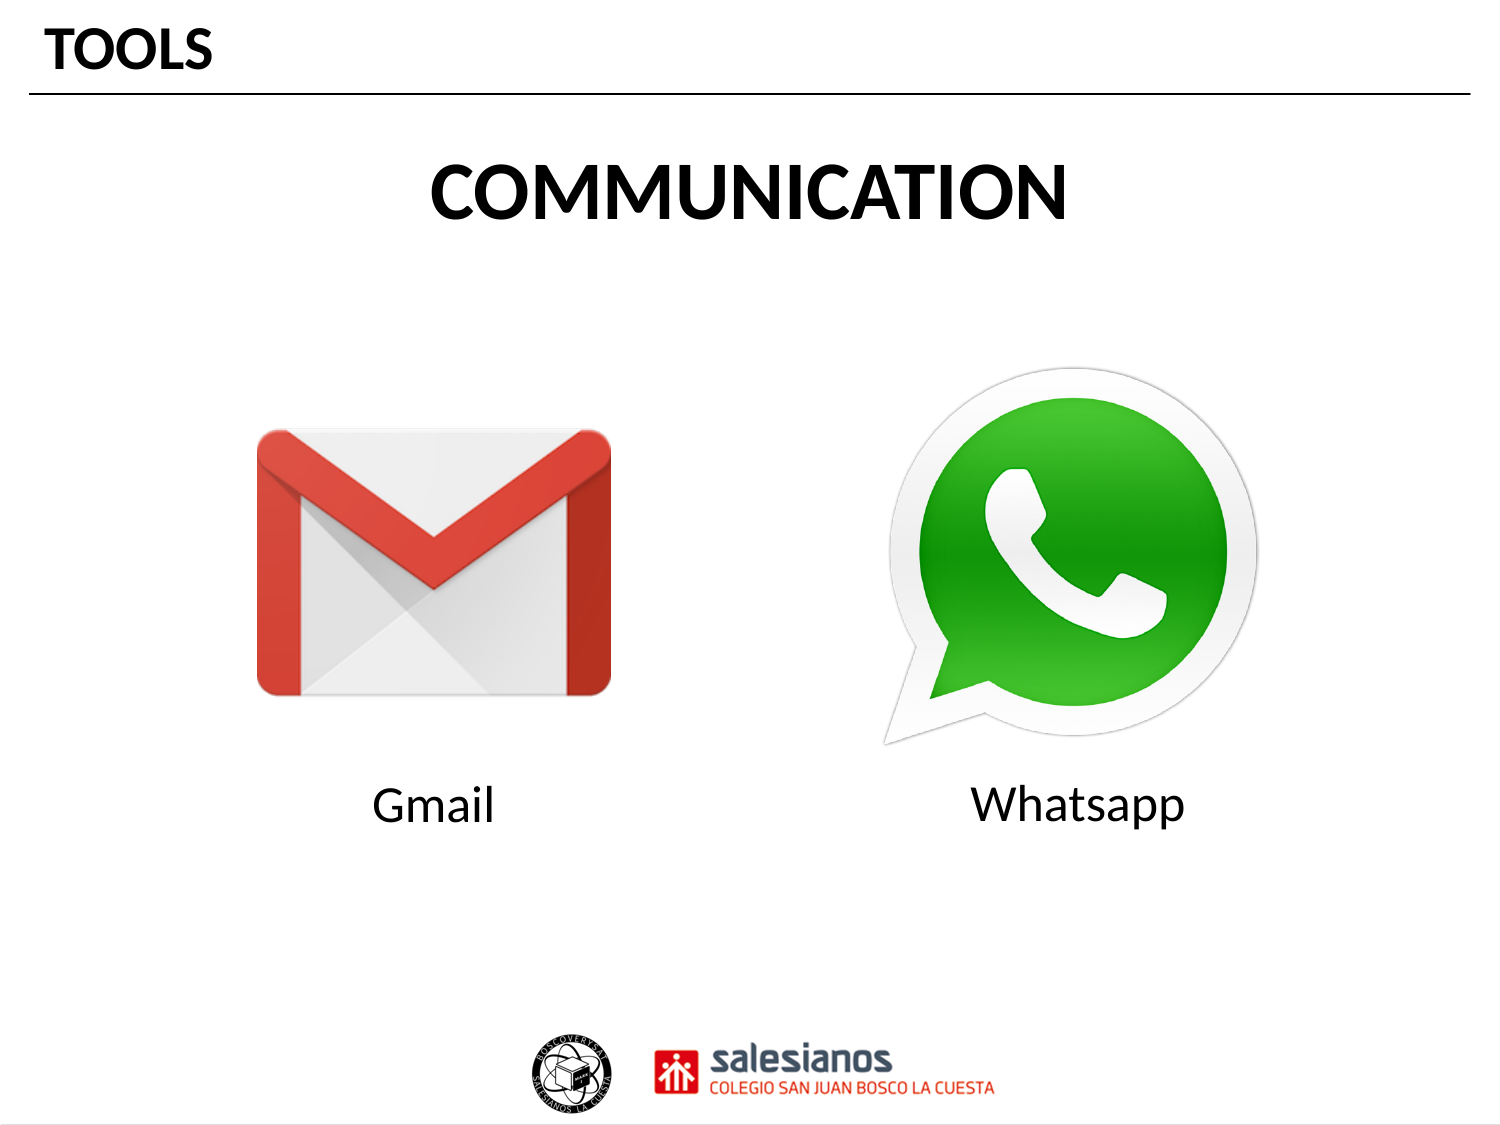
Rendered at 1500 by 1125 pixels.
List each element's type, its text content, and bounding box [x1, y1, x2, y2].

text_box Gmail [210, 762, 657, 841]
text_box Whatsapp [855, 761, 1301, 839]
text_box COMMUNICATION [35, 128, 1465, 244]
text_box TOOLS [29, 0, 1472, 90]
picture [0, 0, 1500, 1125]
